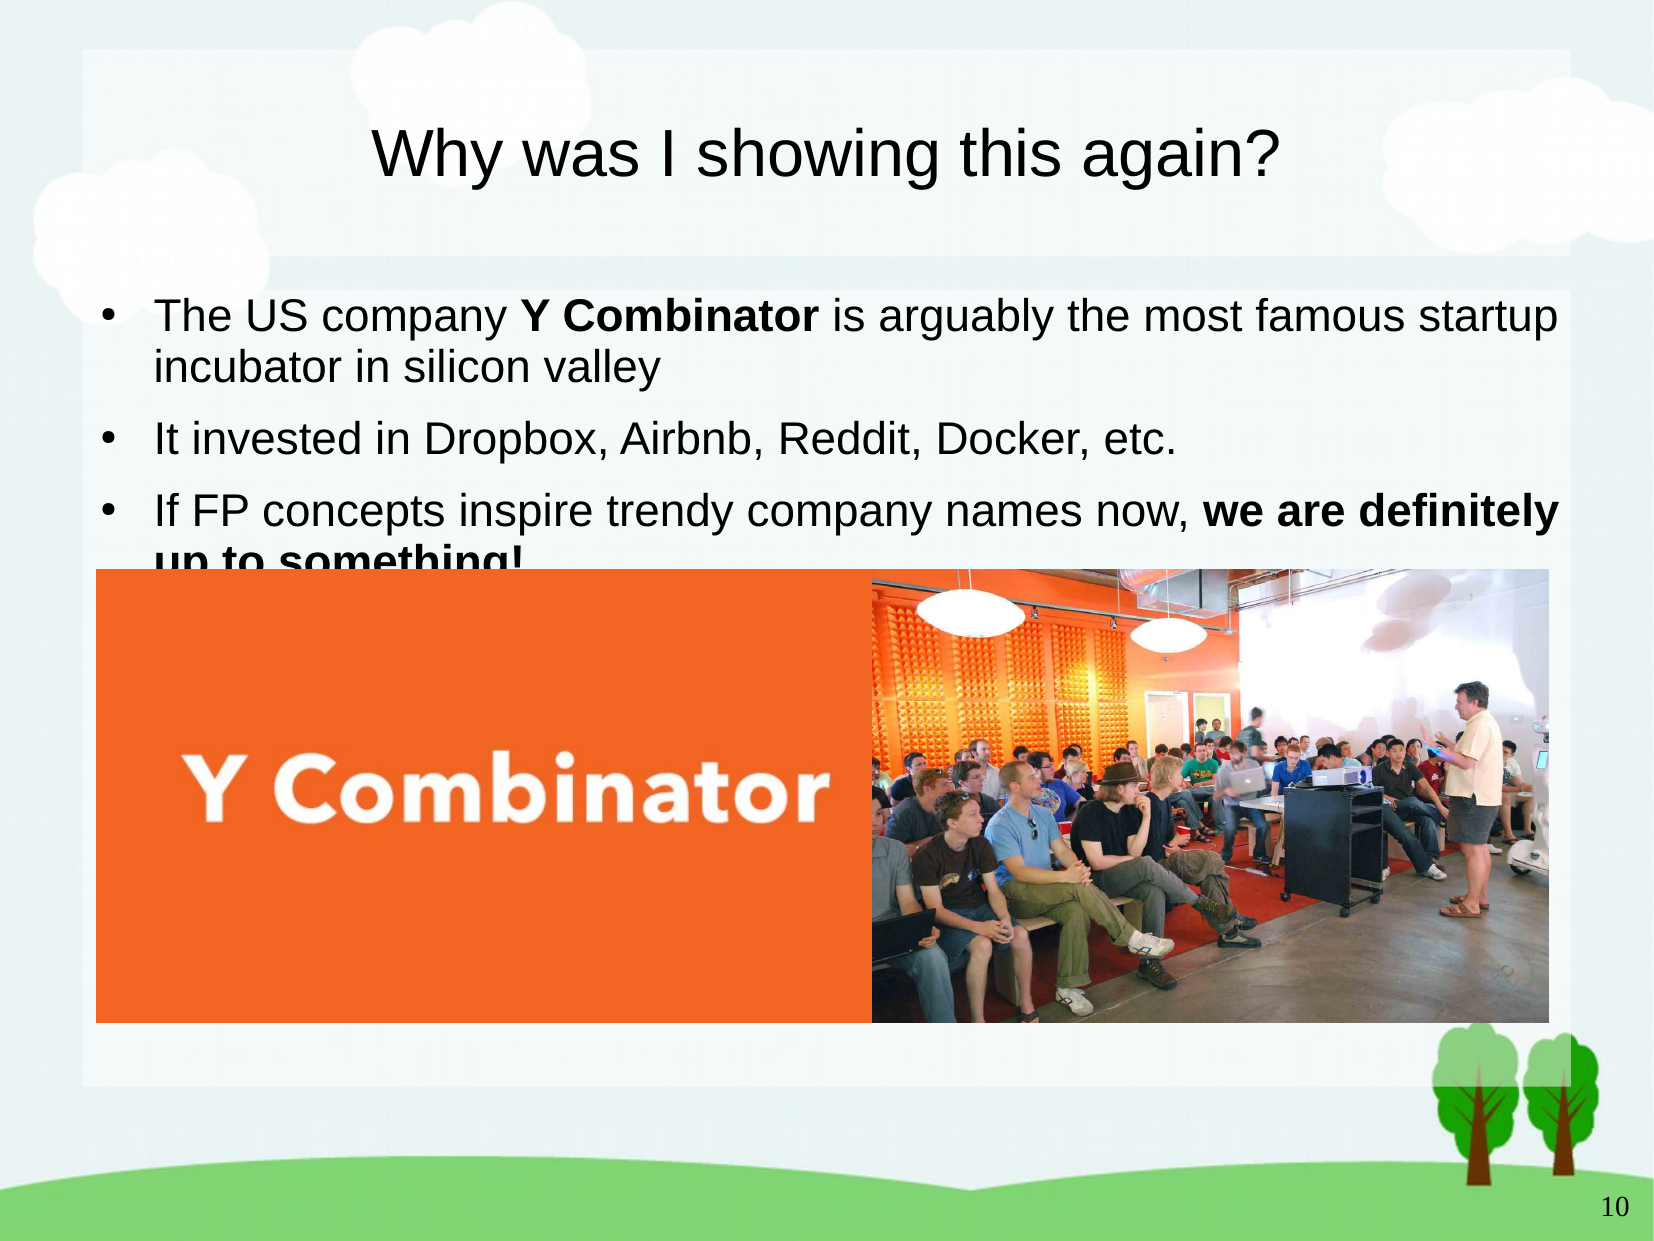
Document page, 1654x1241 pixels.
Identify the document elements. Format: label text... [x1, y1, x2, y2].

list The US company Y Combinator is arguably the most famous startup incubator in silicon valley It invested in Dropbox, Airbnb, Reddit, Docker, etc. If FP concepts inspire trendy company names now, we are definitely up to something! [82, 290, 1571, 1087]
title Why was I showing this again? [82, 49, 1571, 257]
picture [0, 0, 1654, 1241]
